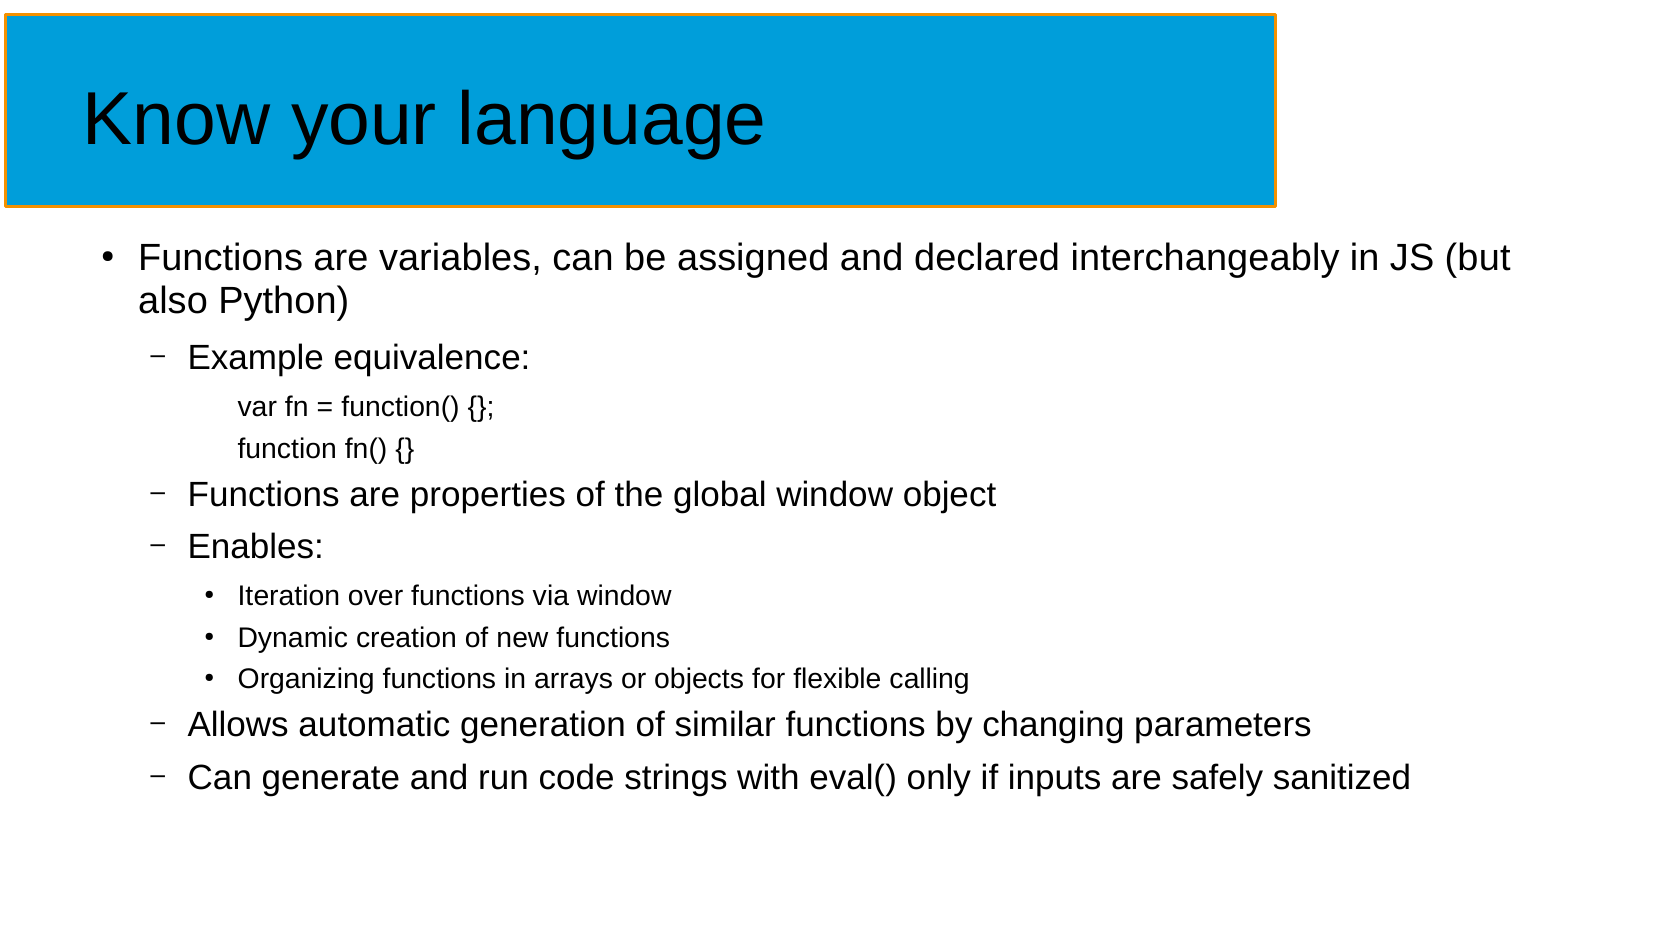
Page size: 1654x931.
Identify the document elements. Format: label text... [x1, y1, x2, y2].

title Know your language [82, 44, 1235, 192]
list Functions are variables, can be assigned and declared interchangeably in JS (but also Python) Example equivalence: var fn = function() {}; function fn() {} Functions are properties of the global window object Enables: Iteration over functions via window Dynamic creation of new functions Organizing functions in arrays or objects for flexible calling Allows automatic generation of similar functions by changing parameters Can generate and run code strings with eval() only if inputs are safely sanitized [88, 236, 1565, 798]
